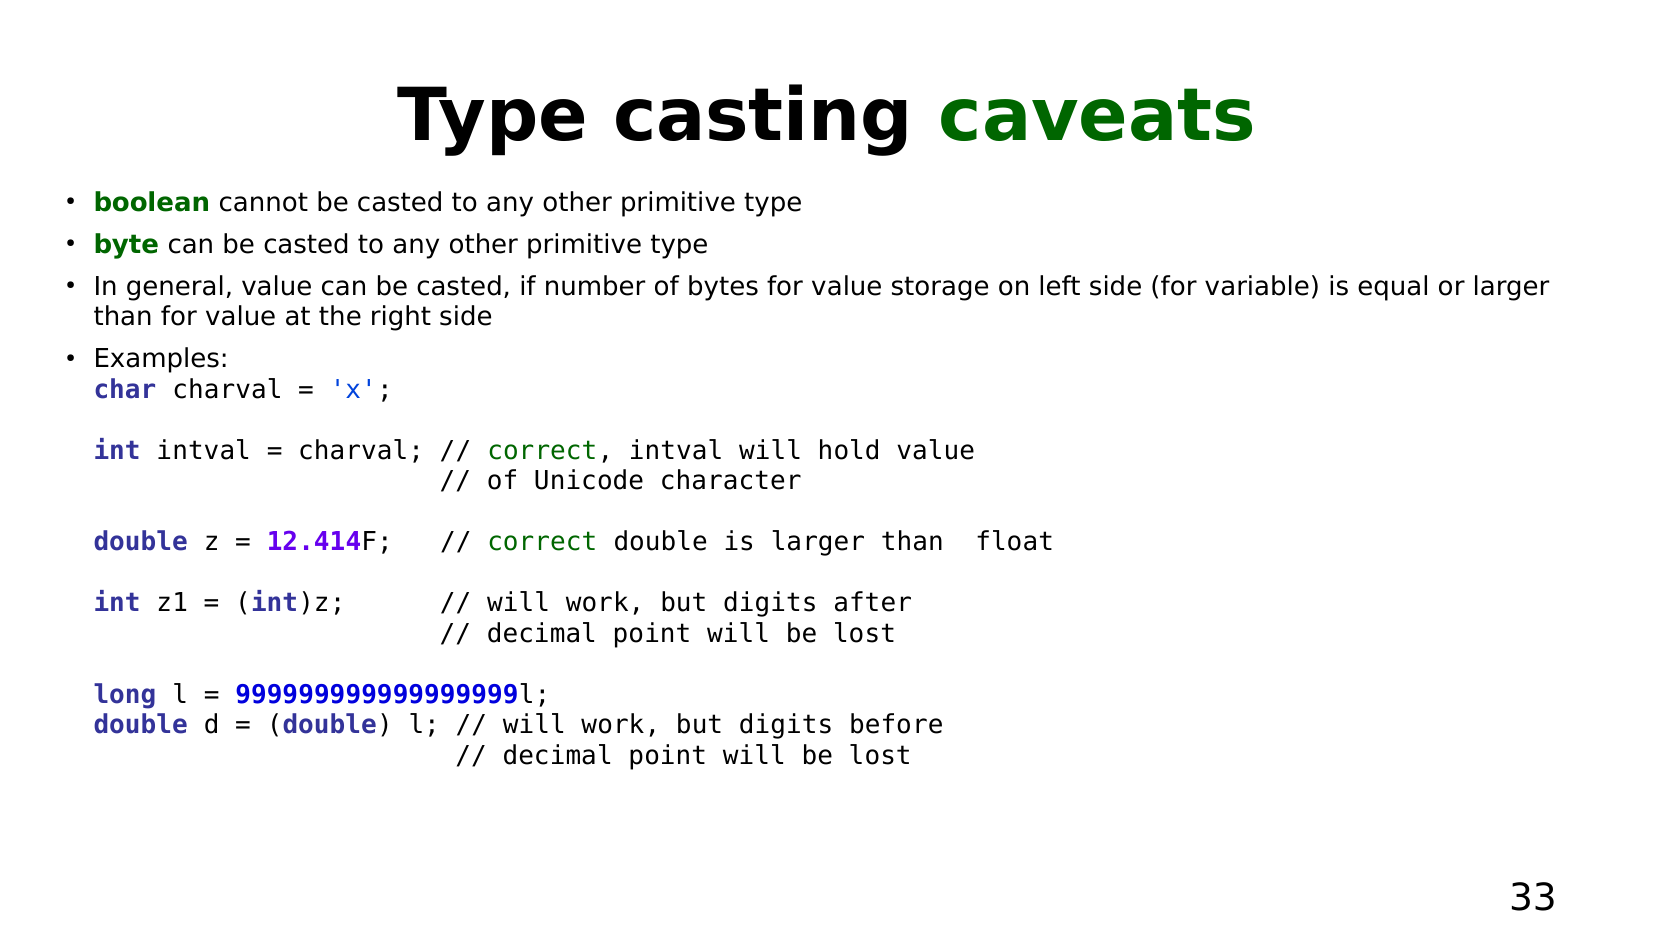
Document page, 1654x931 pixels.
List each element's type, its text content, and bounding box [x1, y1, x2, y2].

list boolean cannot be casted to any other primitive type byte can be casted to any other primitive type In general, value can be casted, if number of bytes for value storage on left side (for variable) is equal or larger than for value at the right side Examples: char charval = 'x'; int intval = charval; // correct, intval will hold value // of Unicode character double z = 12.414F; // correct double is larger than float int z1 = (int)z; // will work, but digits after // decimal point will be lost long l = 999999999999999999l; double d = (double) l; // will work, but digits before // decimal point will be lost [56, 186, 1595, 771]
title Type casting caveats [82, 72, 1571, 158]
